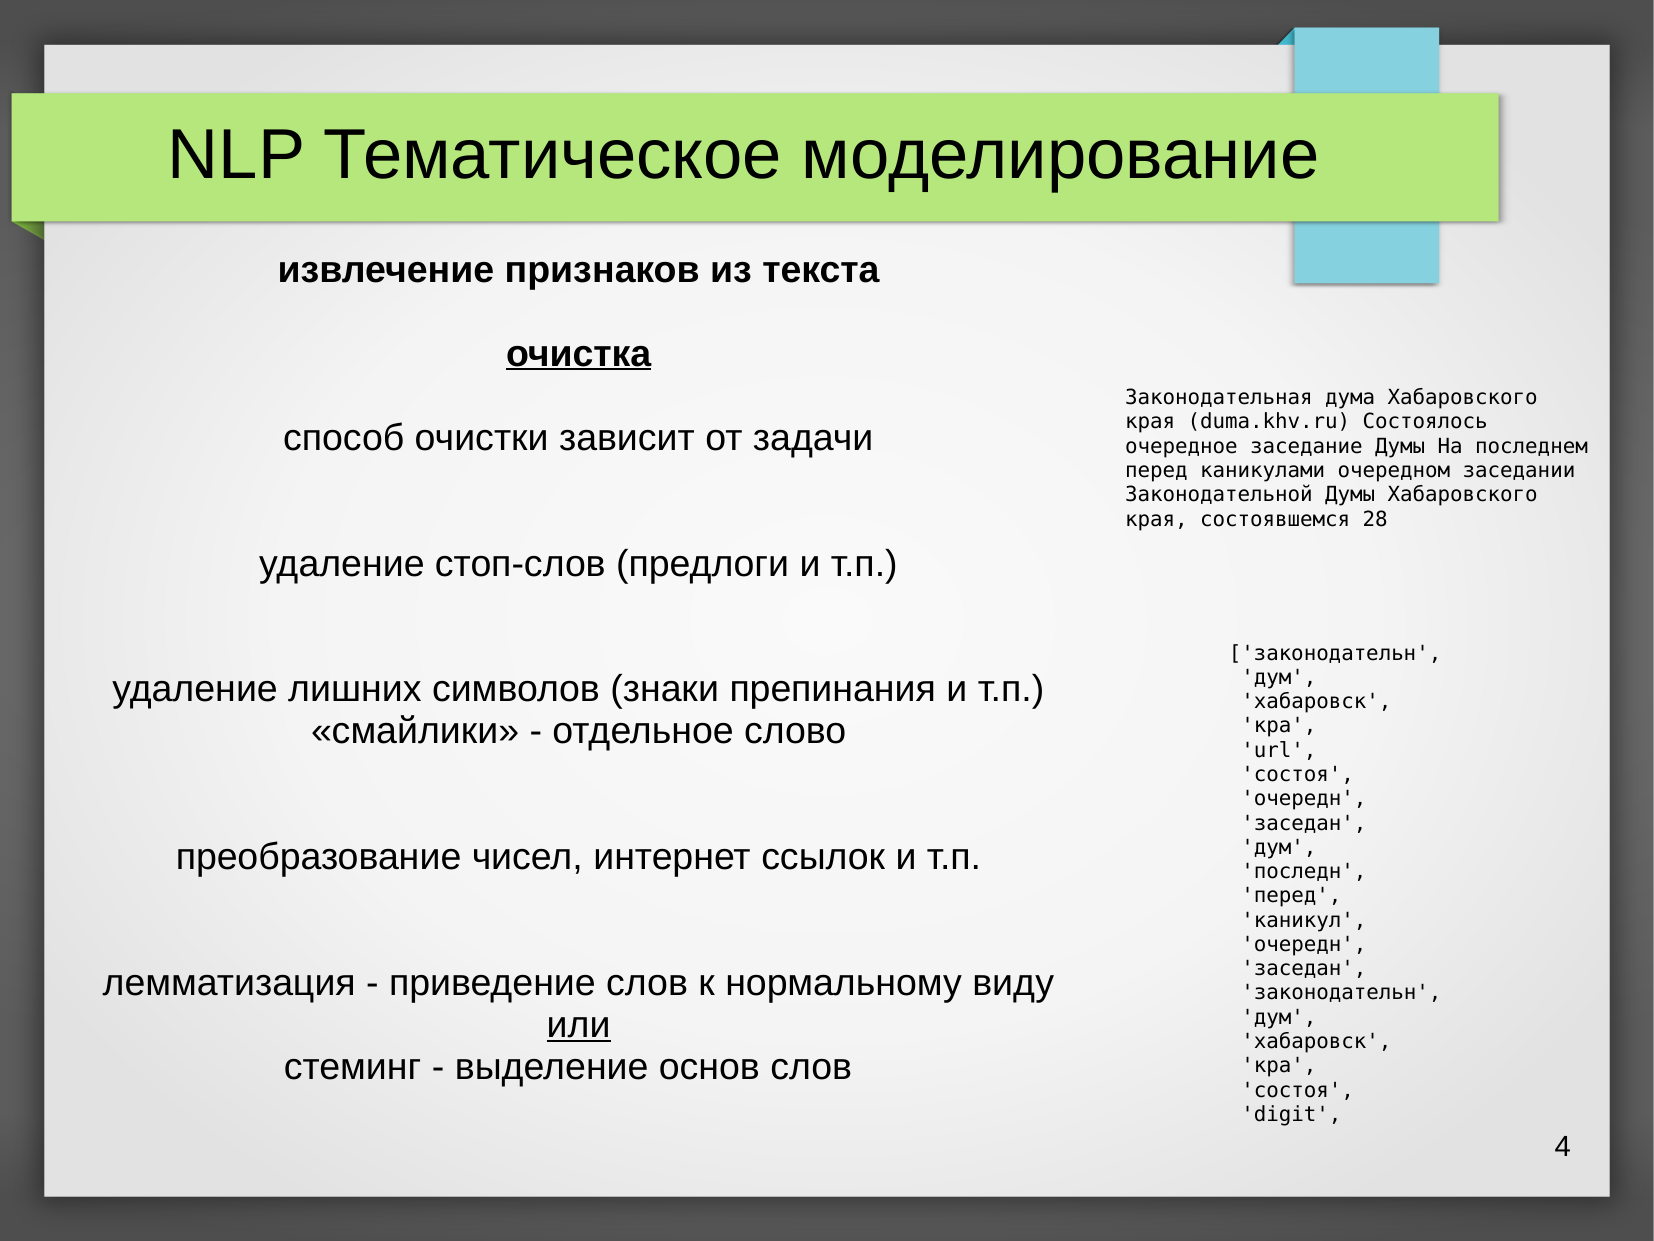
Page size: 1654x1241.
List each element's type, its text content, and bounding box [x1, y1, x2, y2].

text_box ['законодательн', 'дум', 'хабаровск', 'кра', 'url', 'состоя', 'очередн', 'заседан', 'дум', 'последн', 'перед', 'каникул', 'очередн', 'заседан', 'законодательн', 'дум', 'хабаровск', 'кра', 'состоя', 'digit', [1214, 633, 1489, 1134]
text_box Законодательная дума Хабаровского края (duma.khv.ru) Состоялось очередное заседание Думы На последнем перед каникулами очередном заседании Законодательной Думы Хабаровского края, состоявшемся 28 [1110, 377, 1607, 563]
picture [0, 0, 1654, 1241]
text_box извлечение признаков из текста очистка способ очистки зависит от задачи удаление стоп-слов (предлоги и т.п.) удаление лишних символов (знаки препинания и т.п.) «смайлики» - отдельное слово преобразование чисел, интернет ссылок и т.п. лемматизация - приведение слов к нормальному виду или стеминг - выделение основ слов [94, 248, 1063, 1130]
title NLP Тематическое моделирование [82, 113, 1406, 194]
